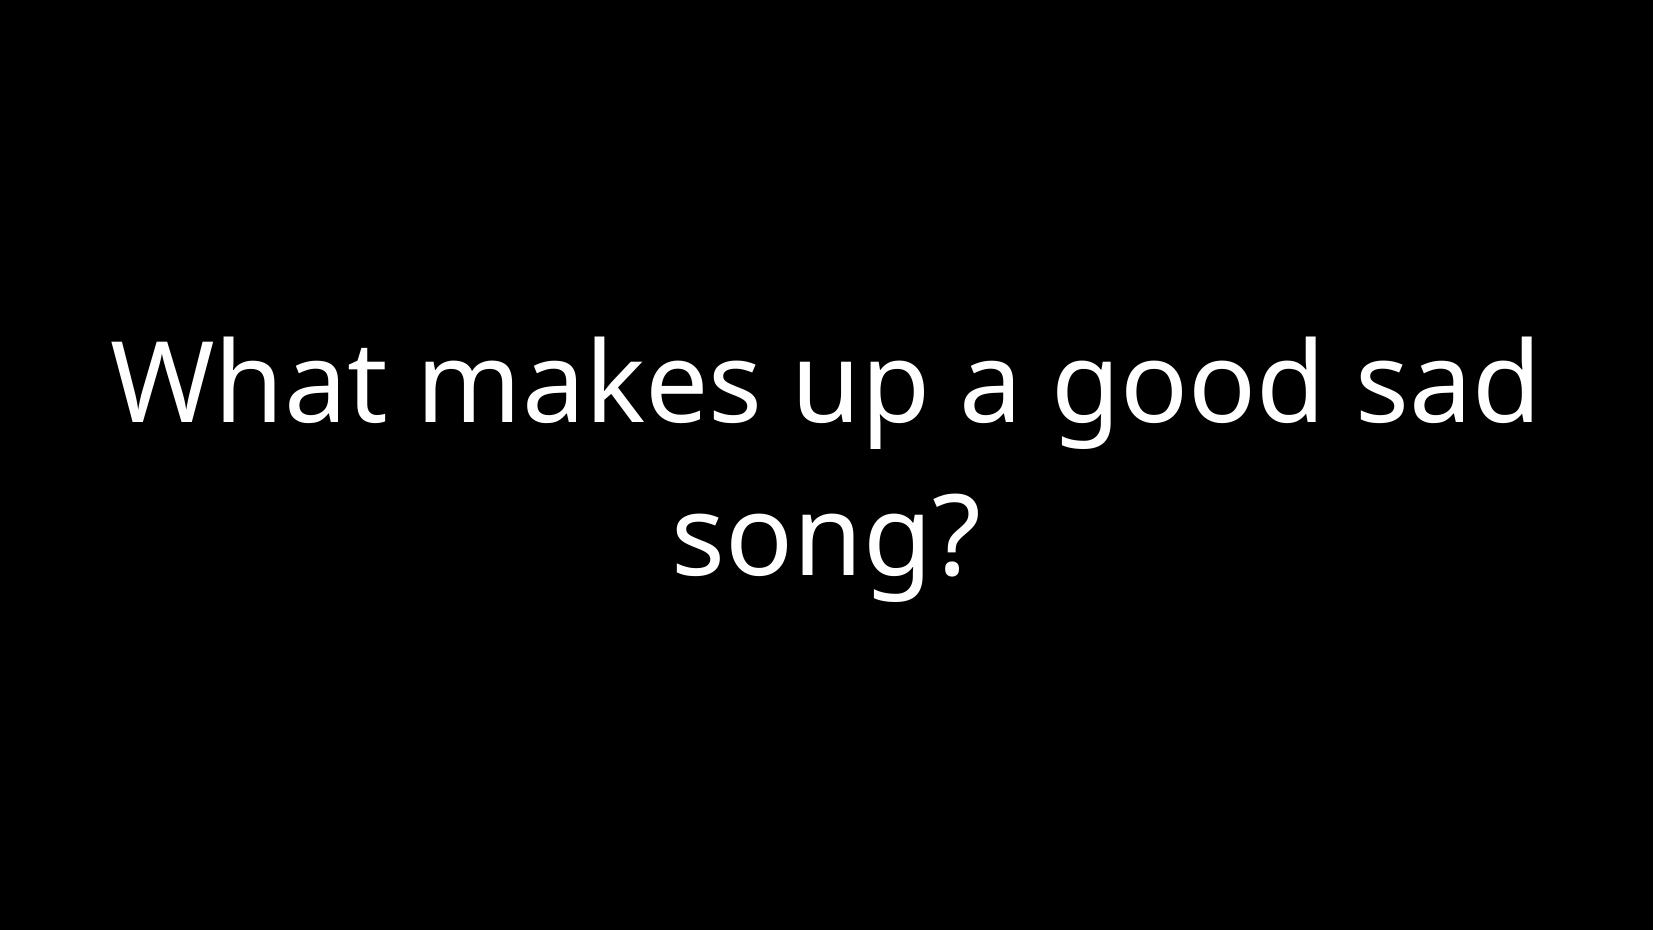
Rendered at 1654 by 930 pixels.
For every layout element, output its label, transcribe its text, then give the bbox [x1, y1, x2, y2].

subtitle What makes up a good sad song? [82, 112, 1571, 799]
